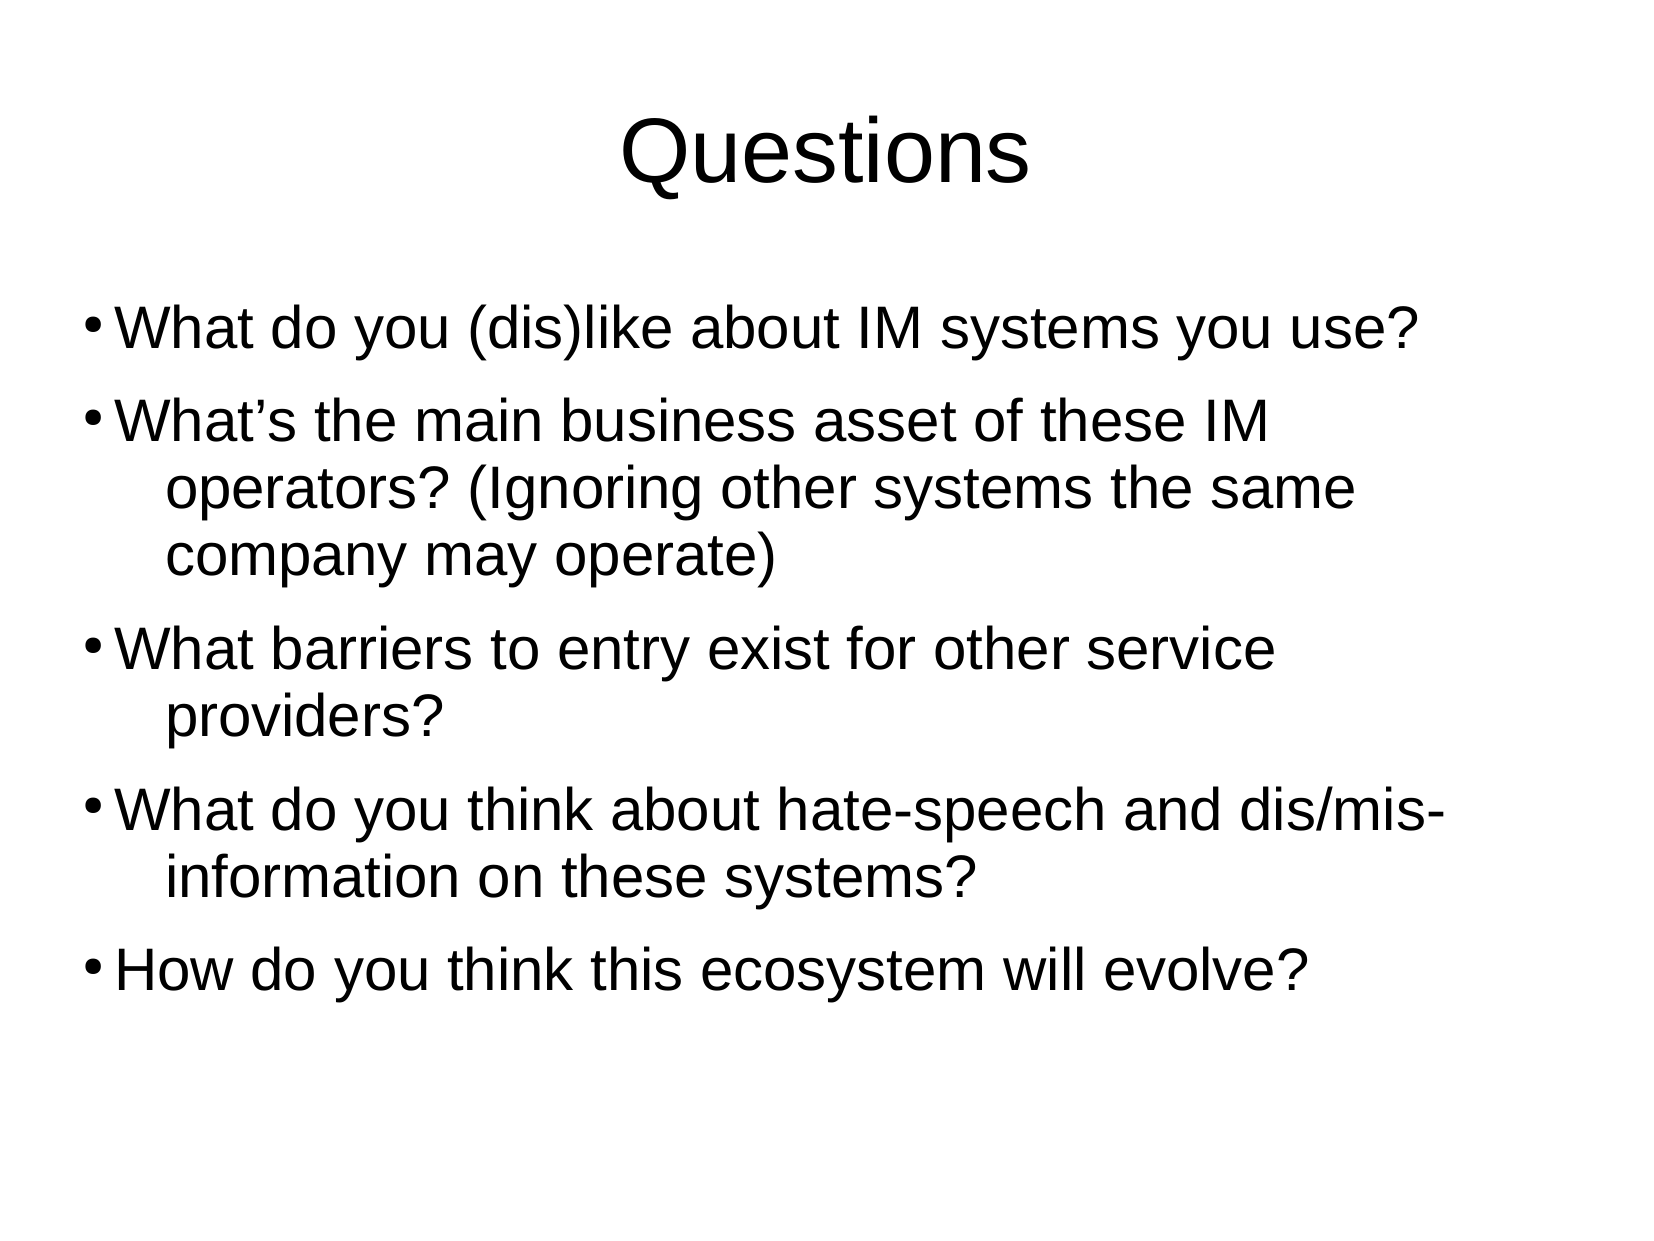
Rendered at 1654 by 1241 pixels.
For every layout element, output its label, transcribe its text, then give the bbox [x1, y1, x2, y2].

list What do you (dis)like about IM systems you use? What’s the main business asset of these IM operators? (Ignoring other systems the same company may operate) What barriers to entry exist for other service providers? What do you think about hate-speech and dis/mis-information on these systems? How do you think this ecosystem will evolve? [82, 290, 1569, 1008]
title Questions [82, 49, 1569, 255]
